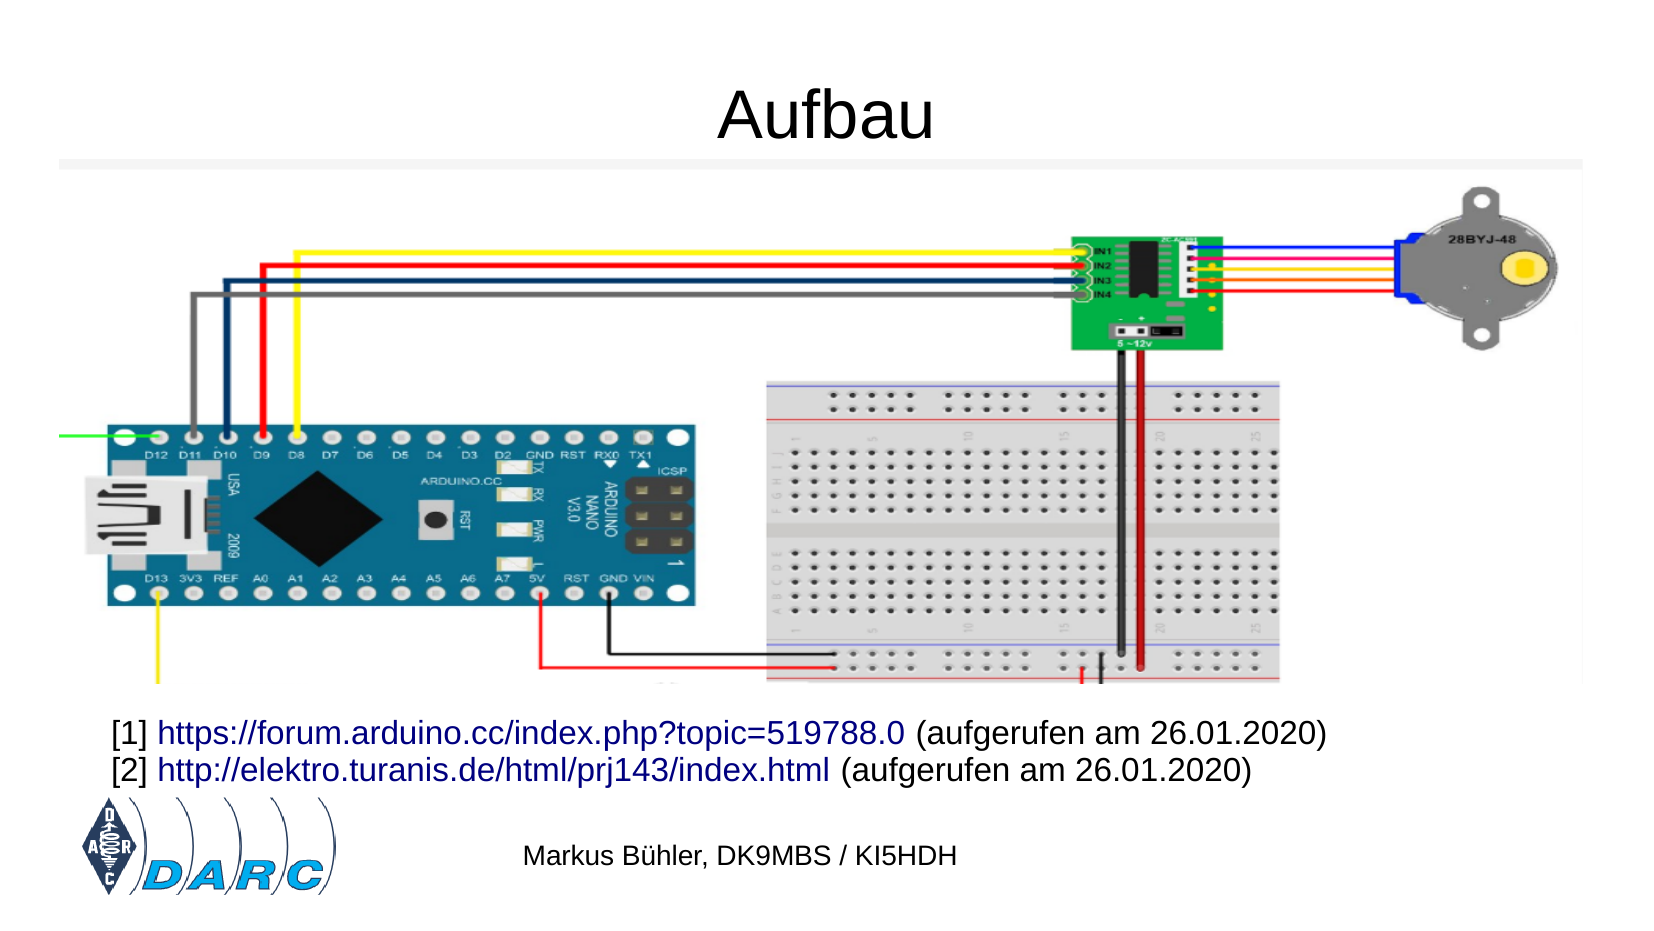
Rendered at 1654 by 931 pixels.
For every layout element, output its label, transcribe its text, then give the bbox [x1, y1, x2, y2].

title Aufbau [82, 37, 1571, 159]
picture [59, 159, 1583, 684]
text_box [1] https://forum.arduino.cc/index.php?topic=519788.0 (aufgerufen am 26.01.2020) [2] http://elektro.turanis.de/html/prj143/index.html (aufgerufen am 26.01.2020) [96, 706, 1343, 796]
text_box Markus Bühler, DK9MBS / KI5HDH [507, 832, 1121, 879]
picture [82, 797, 336, 895]
